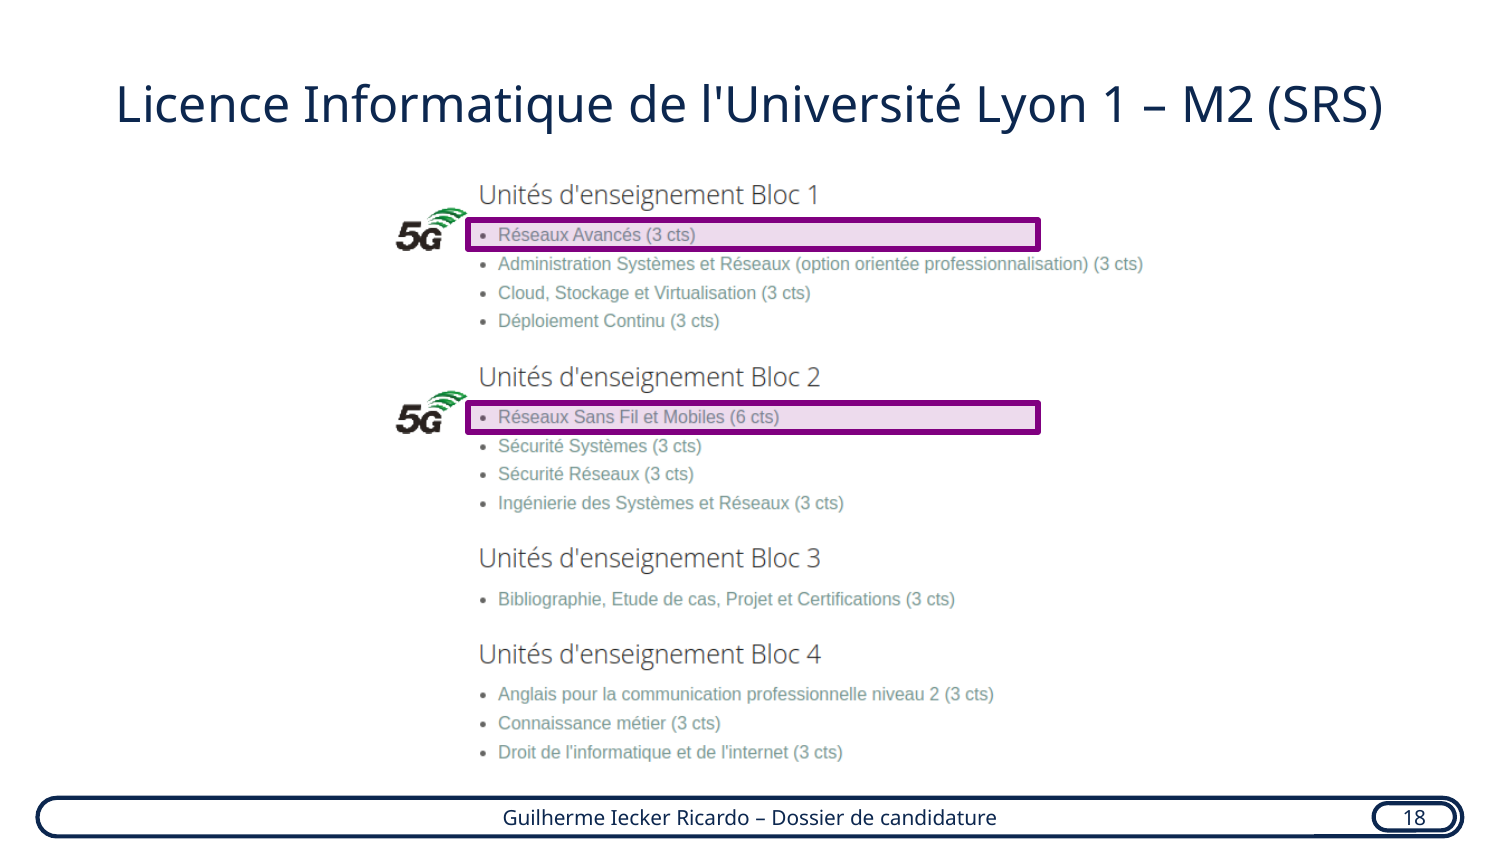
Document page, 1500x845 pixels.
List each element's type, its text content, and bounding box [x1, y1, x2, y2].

text_box [480, 220, 1039, 249]
text_box [480, 403, 1039, 432]
title Licence Informatique de l'Université Lyon 1 – M2 (SRS) [0, 57, 1500, 213]
text_box Guilherme Iecker Ricardo – Dossier de candidature [37, 797, 1463, 837]
picture [382, 174, 1182, 794]
